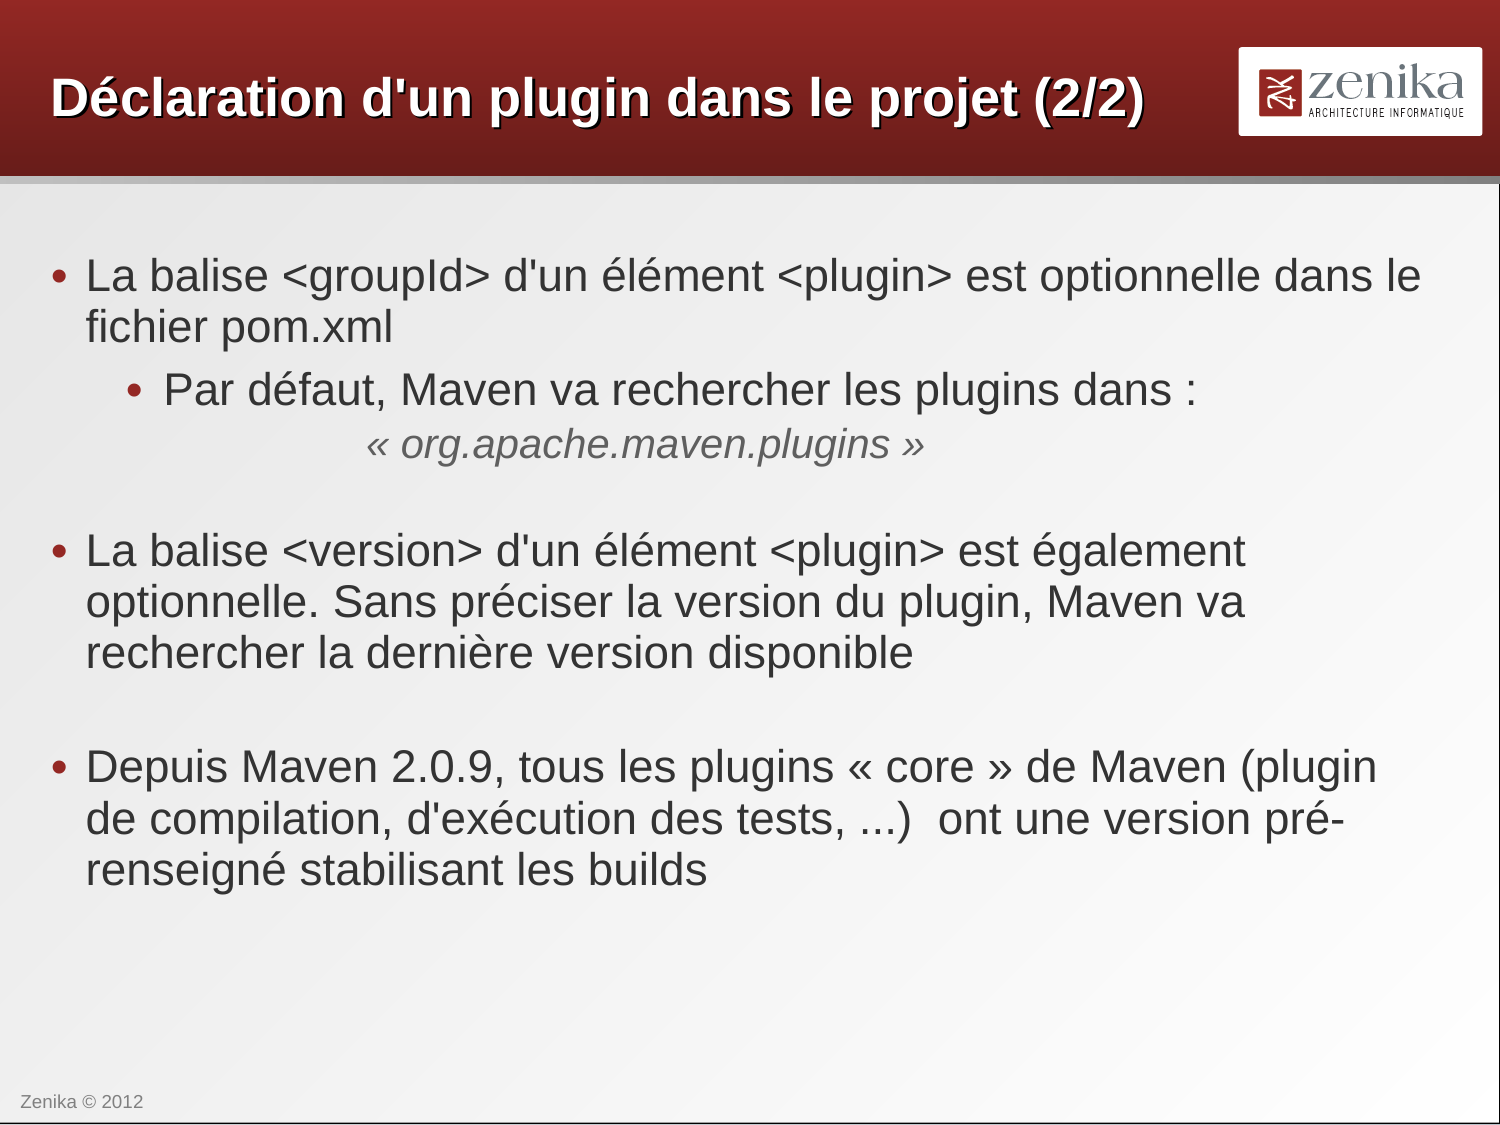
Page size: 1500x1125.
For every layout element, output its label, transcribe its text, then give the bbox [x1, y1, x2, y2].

picture [1257, 58, 1464, 125]
list La balise <groupId> d'un élément <plugin> est optionnelle dans le fichier pom.xml Par défaut, Maven va rechercher les plugins dans : « org.apache.maven.plugins » La balise <version> d'un élément <plugin> est également optionnelle. Sans préciser la version du plugin, Maven va rechercher la dernière version disponible Depuis Maven 2.0.9, tous les plugins « core » de Maven (plugin de compilation, d'exécution des tests, ...) ont une version pré-renseigné stabilisant les builds [50, 249, 1435, 1079]
title Déclaration d'un plugin dans le projet (2/2) [50, 15, 1206, 180]
